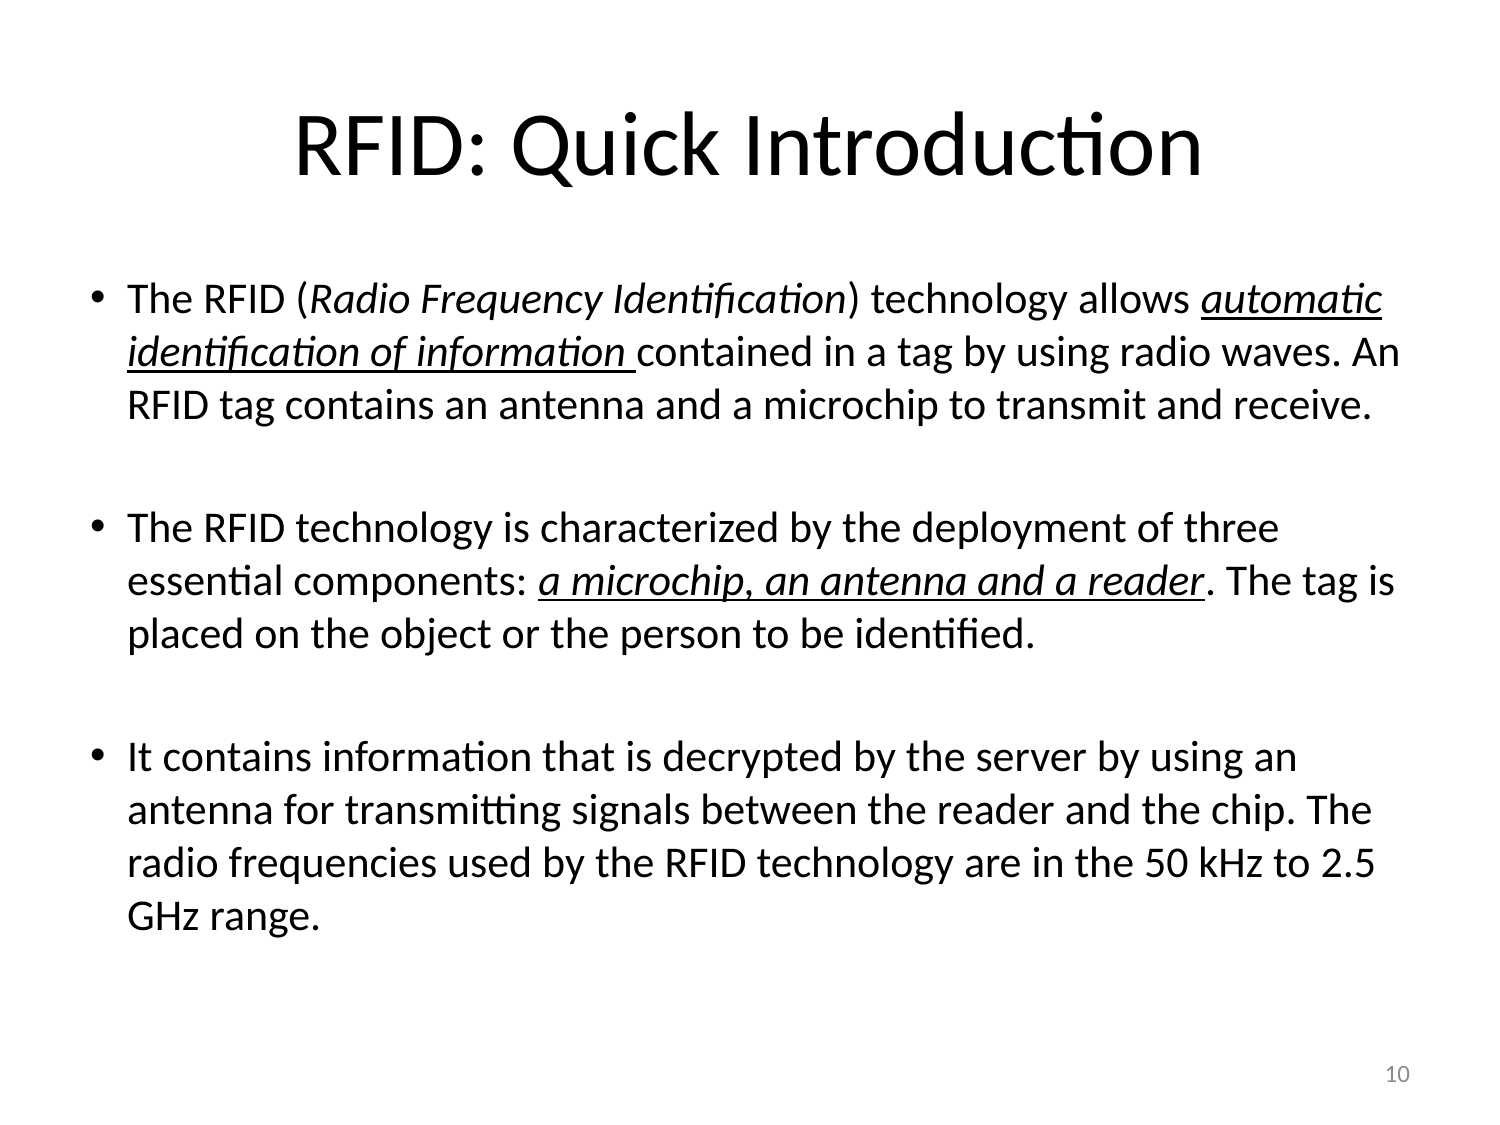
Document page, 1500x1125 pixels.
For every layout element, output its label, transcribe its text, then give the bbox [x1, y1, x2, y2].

slide_number <number> [1074, 1042, 1425, 1103]
list The RFID (Radio Frequency Identification) technology allows automatic identification of information contained in a tag by using radio waves. An RFID tag contains an antenna and a microchip to transmit and receive. The RFID technology is characterized by the deployment of three essential components: a microchip, an antenna and a reader. The tag is placed on the object or the person to be identified. It contains information that is decrypted by the server by using an antenna for transmitting signals between the reader and the chip. The radio frequencies used by the RFID technology are in the 50 kHz to 2.5 GHz range. [75, 262, 1425, 1005]
title RFID: Quick Introduction [75, 45, 1425, 233]
